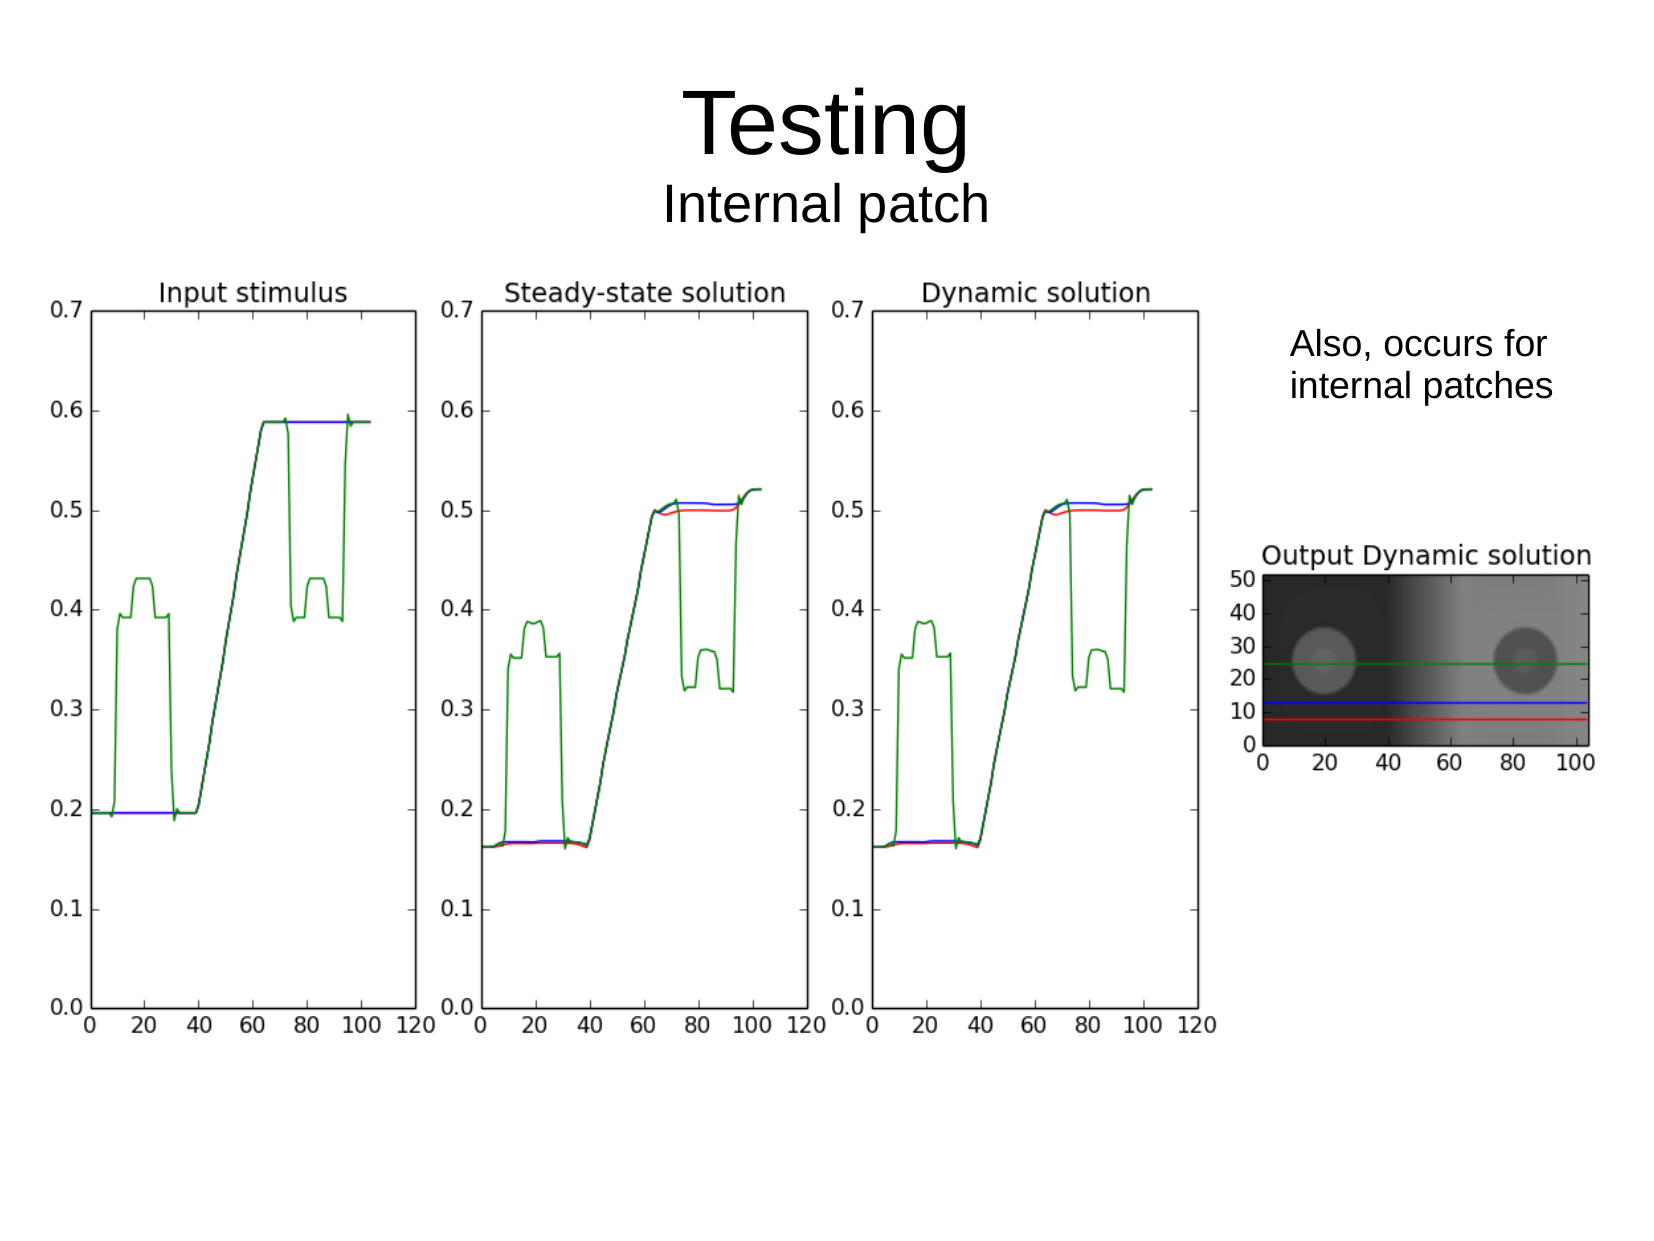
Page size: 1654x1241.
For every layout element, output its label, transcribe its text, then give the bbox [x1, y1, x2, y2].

picture [30, 262, 1636, 1066]
title Testing Internal patch [82, 49, 1571, 257]
text_box Also, occurs for internal patches [1275, 315, 1591, 414]
